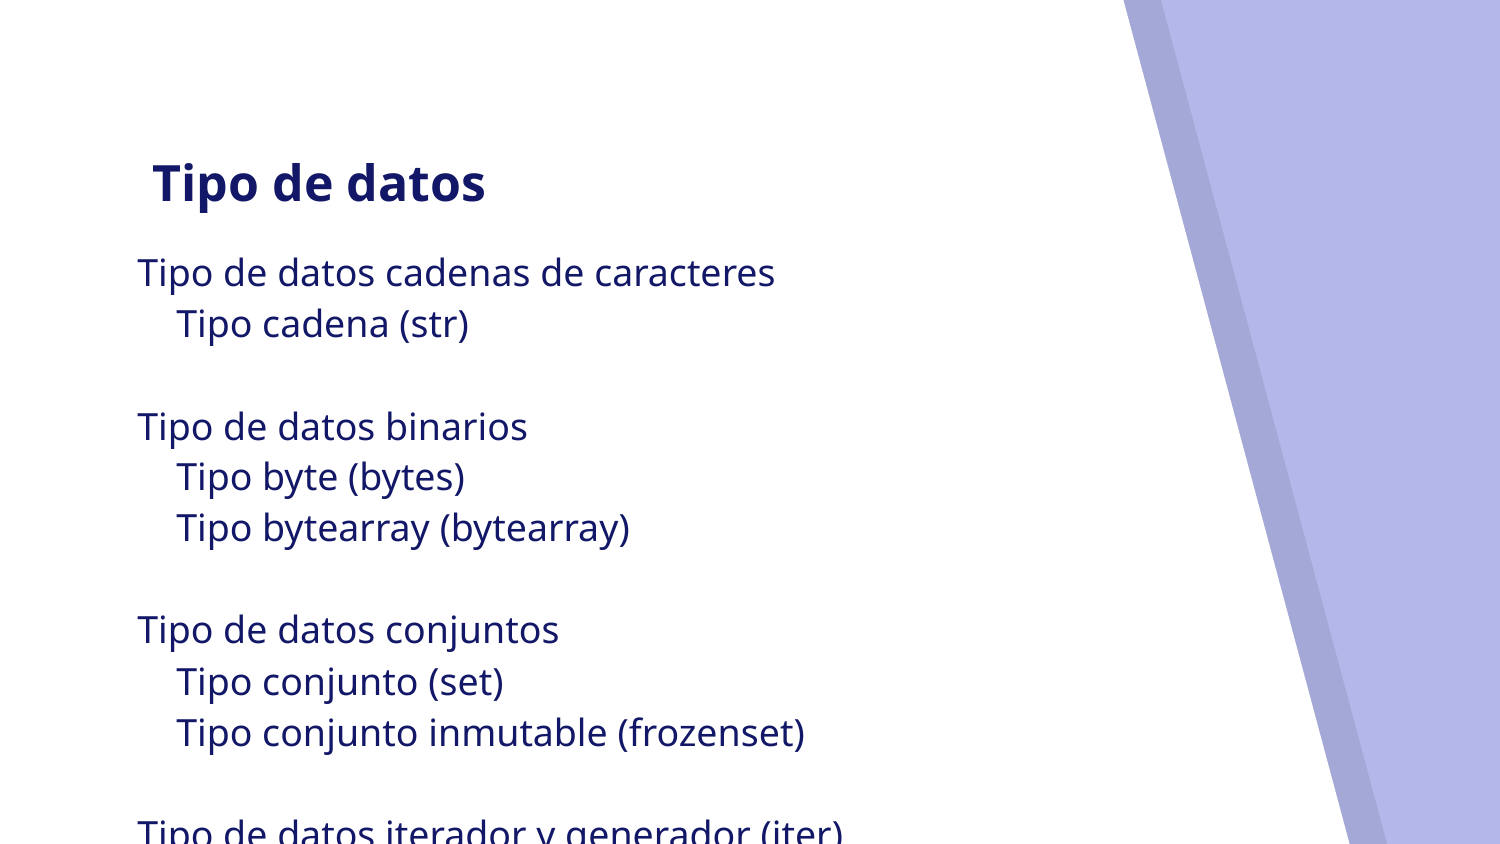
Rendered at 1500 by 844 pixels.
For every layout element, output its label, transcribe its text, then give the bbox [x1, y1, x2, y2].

title Tipo de datos [137, 146, 1011, 227]
list Tipo de datos cadenas de caracteres Tipo cadena (str) Tipo de datos binarios Tipo byte (bytes) Tipo bytearray (bytearray) Tipo de datos conjuntos Tipo conjunto (set) Tipo conjunto inmutable (frozenset) Tipo de datos iterador y generador (iter) Tipo de datos mapas o diccionario (dict) [137, 246, 1099, 844]
